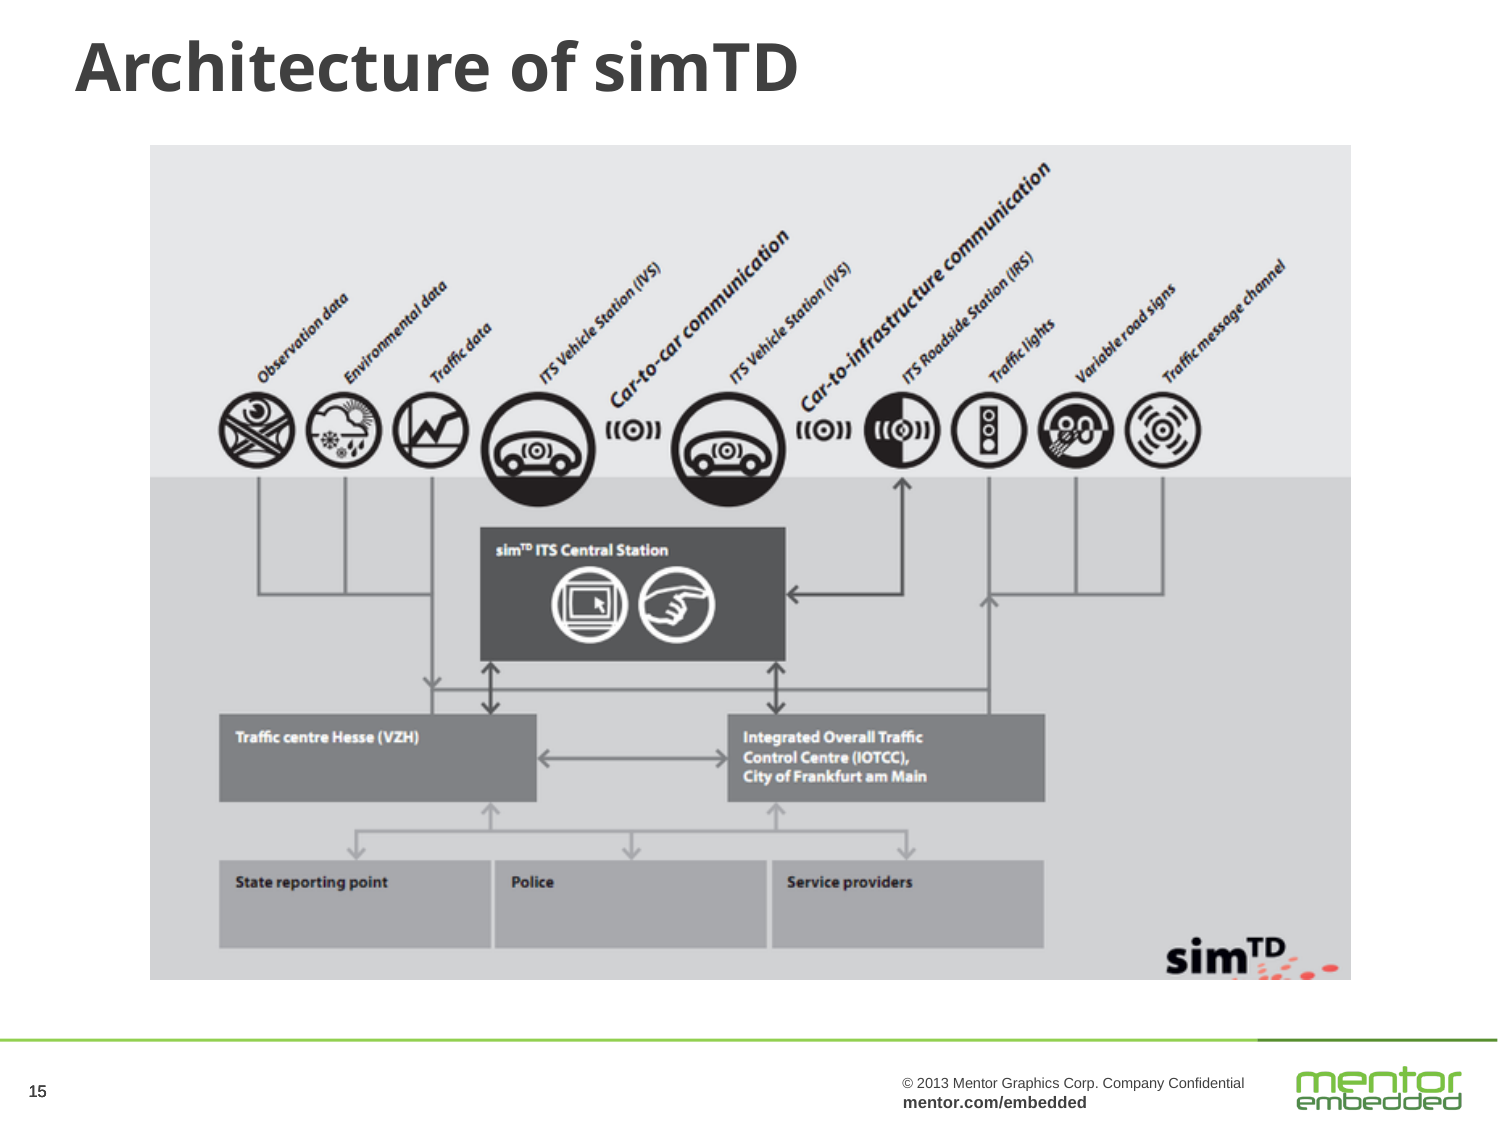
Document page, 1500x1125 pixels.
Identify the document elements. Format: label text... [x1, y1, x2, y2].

picture [1292, 1062, 1464, 1114]
picture [150, 145, 1351, 980]
title Architecture of simTD [0, 0, 1500, 113]
